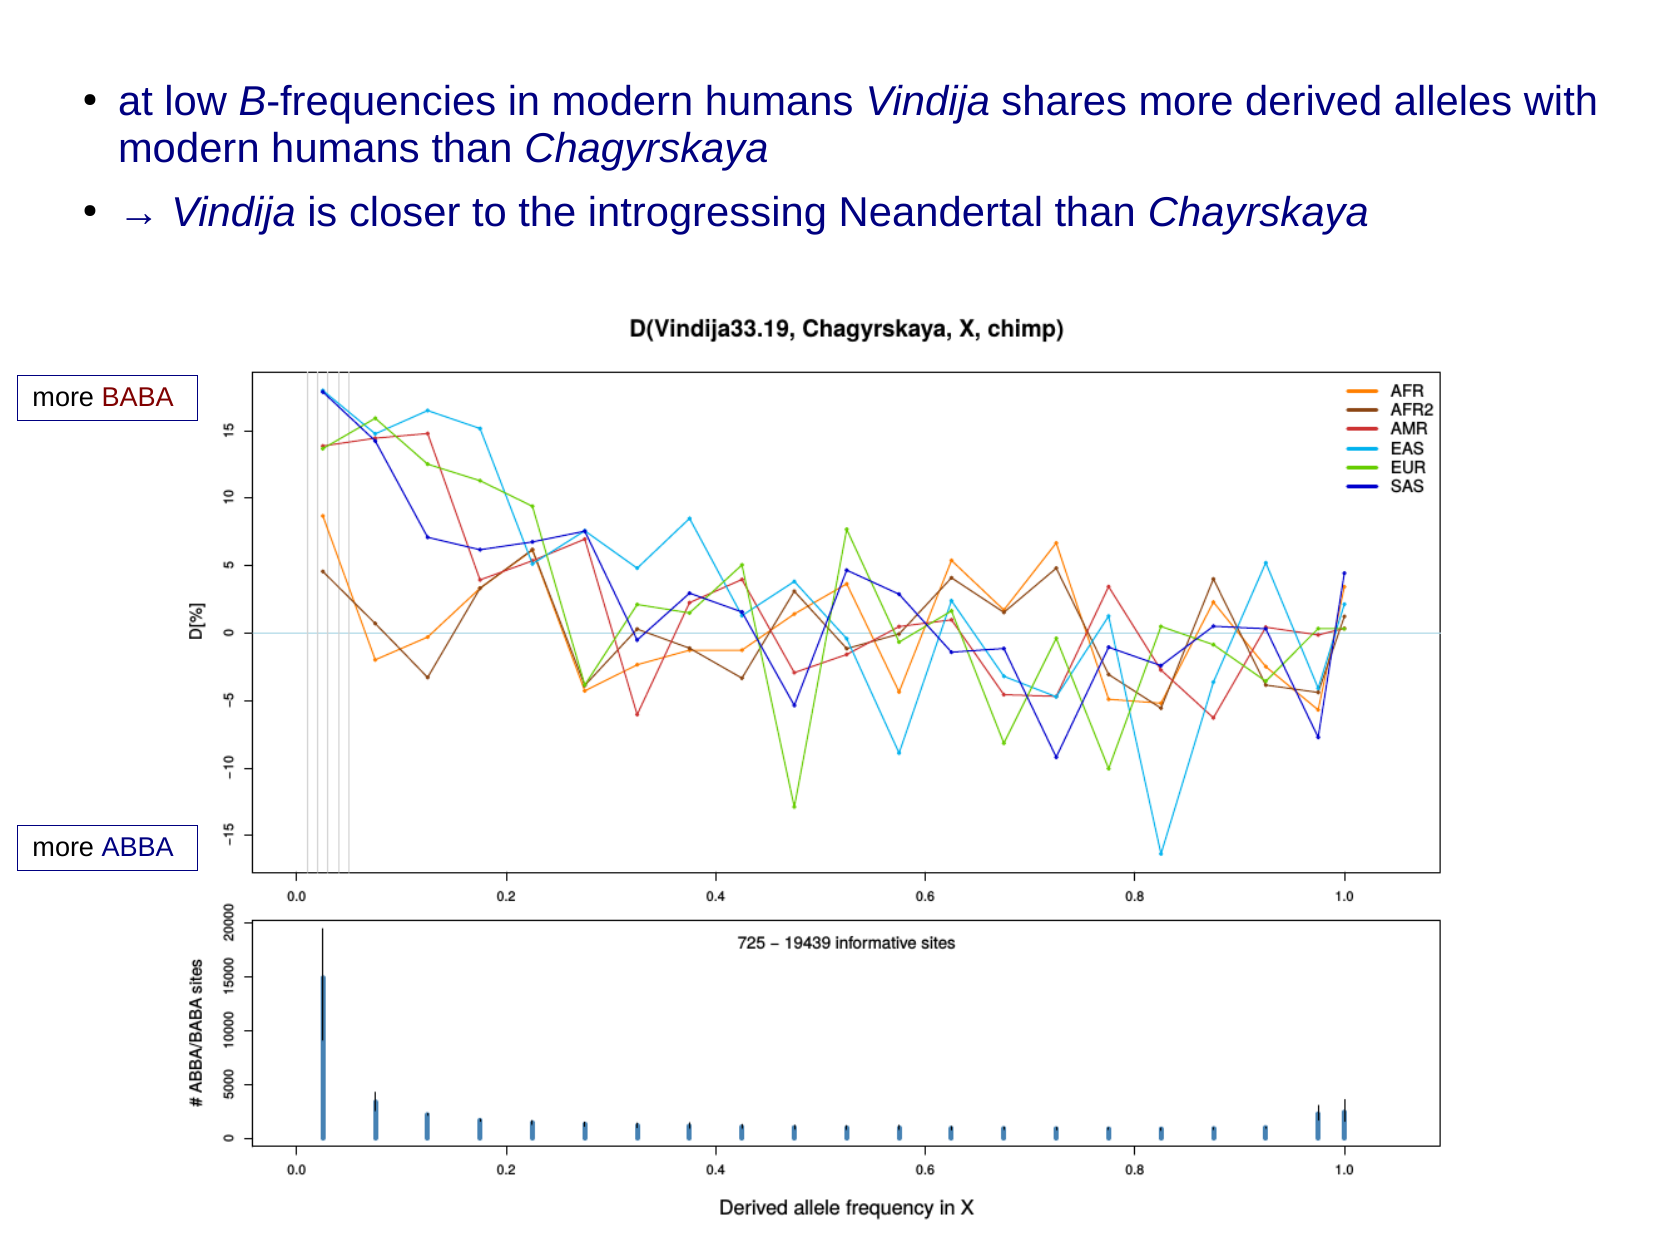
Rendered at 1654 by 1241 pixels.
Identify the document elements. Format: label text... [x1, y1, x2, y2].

text_box more BABA [17, 375, 198, 421]
text_box more ABBA [17, 825, 198, 871]
picture [168, 279, 1486, 1241]
subtitle at low B-frequencies in modern humans Vindija shares more derived alleles with modern humans than Chagyrskaya → Vindija is closer to the introgressing Neandertal than Chayrskaya [82, 77, 1606, 316]
